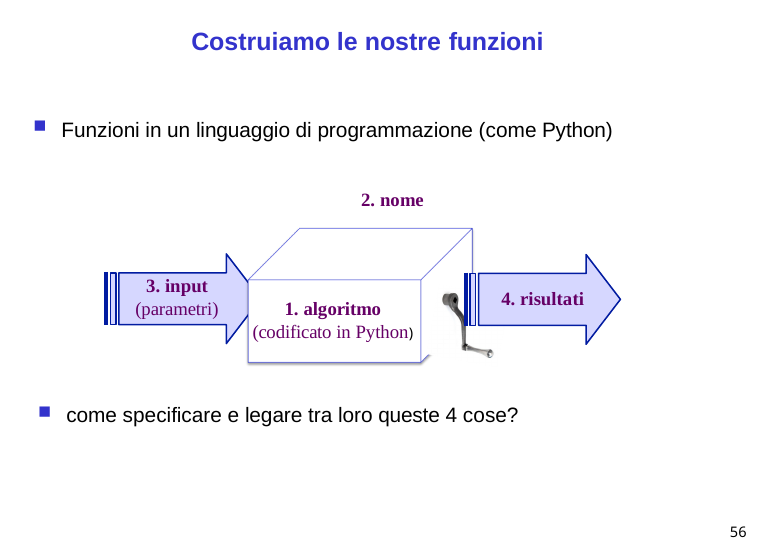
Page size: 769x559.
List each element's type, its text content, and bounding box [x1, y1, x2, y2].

title Costruiamo le nostre funzioni [189, 23, 547, 58]
text_box 3. input (parametri) [132, 271, 222, 321]
text_box [480, 259, 618, 340]
text_box [120, 225, 509, 369]
text_box 1. algoritmo (codificato in Python) [249, 294, 417, 345]
text_box [471, 274, 475, 325]
text_box Funzioni in un linguaggio di programmazione (come Python) 2. nome [29, 114, 618, 212]
text_box come specificare e legare tra loro queste 4 cose? [33, 399, 522, 429]
text_box 56 [727, 520, 750, 543]
text_box 4. risultati [499, 284, 586, 312]
text_box [111, 274, 115, 324]
